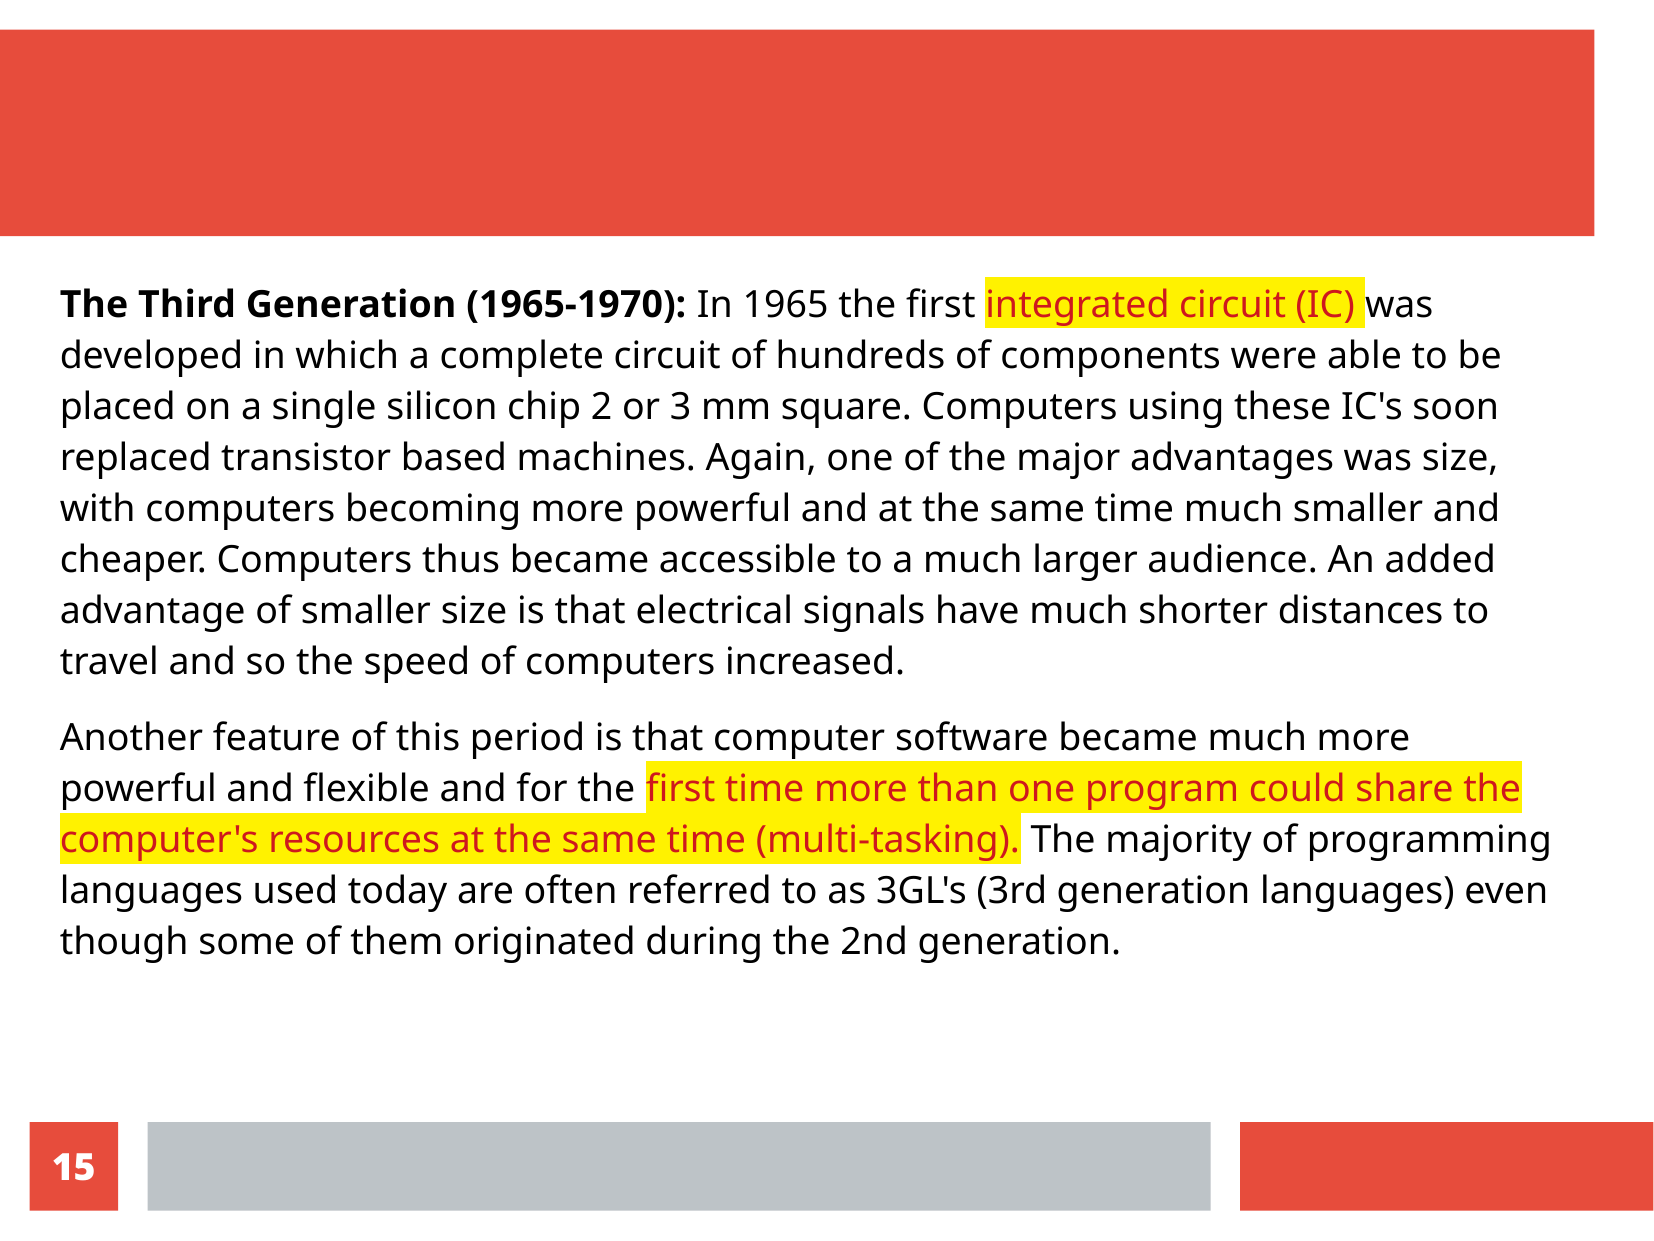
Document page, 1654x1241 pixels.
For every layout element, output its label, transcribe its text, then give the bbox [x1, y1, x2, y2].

text_box The Third Generation (1965-1970): In 1965 the first integrated circuit (IC) was developed in which a complete circuit of hundreds of components were able to be placed on a single silicon chip 2 or 3 mm square. Computers using these IC's soon replaced transistor based machines. Again, one of the major advantages was size, with computers becoming more powerful and at the same time much smaller and cheaper. Computers thus became accessible to a much larger audience. An added advantage of smaller size is that electrical signals have much shorter distances to travel and so the speed of computers increased. Another feature of this period is that computer software became much more powerful and flexible and for the first time more than one program could share the computer's resources at the same time (multi-tasking). The majority of programming languages used today are often referred to as 3GL's (3rd generation languages) even though some of them originated during the 2nd generation. [45, 270, 1576, 1031]
